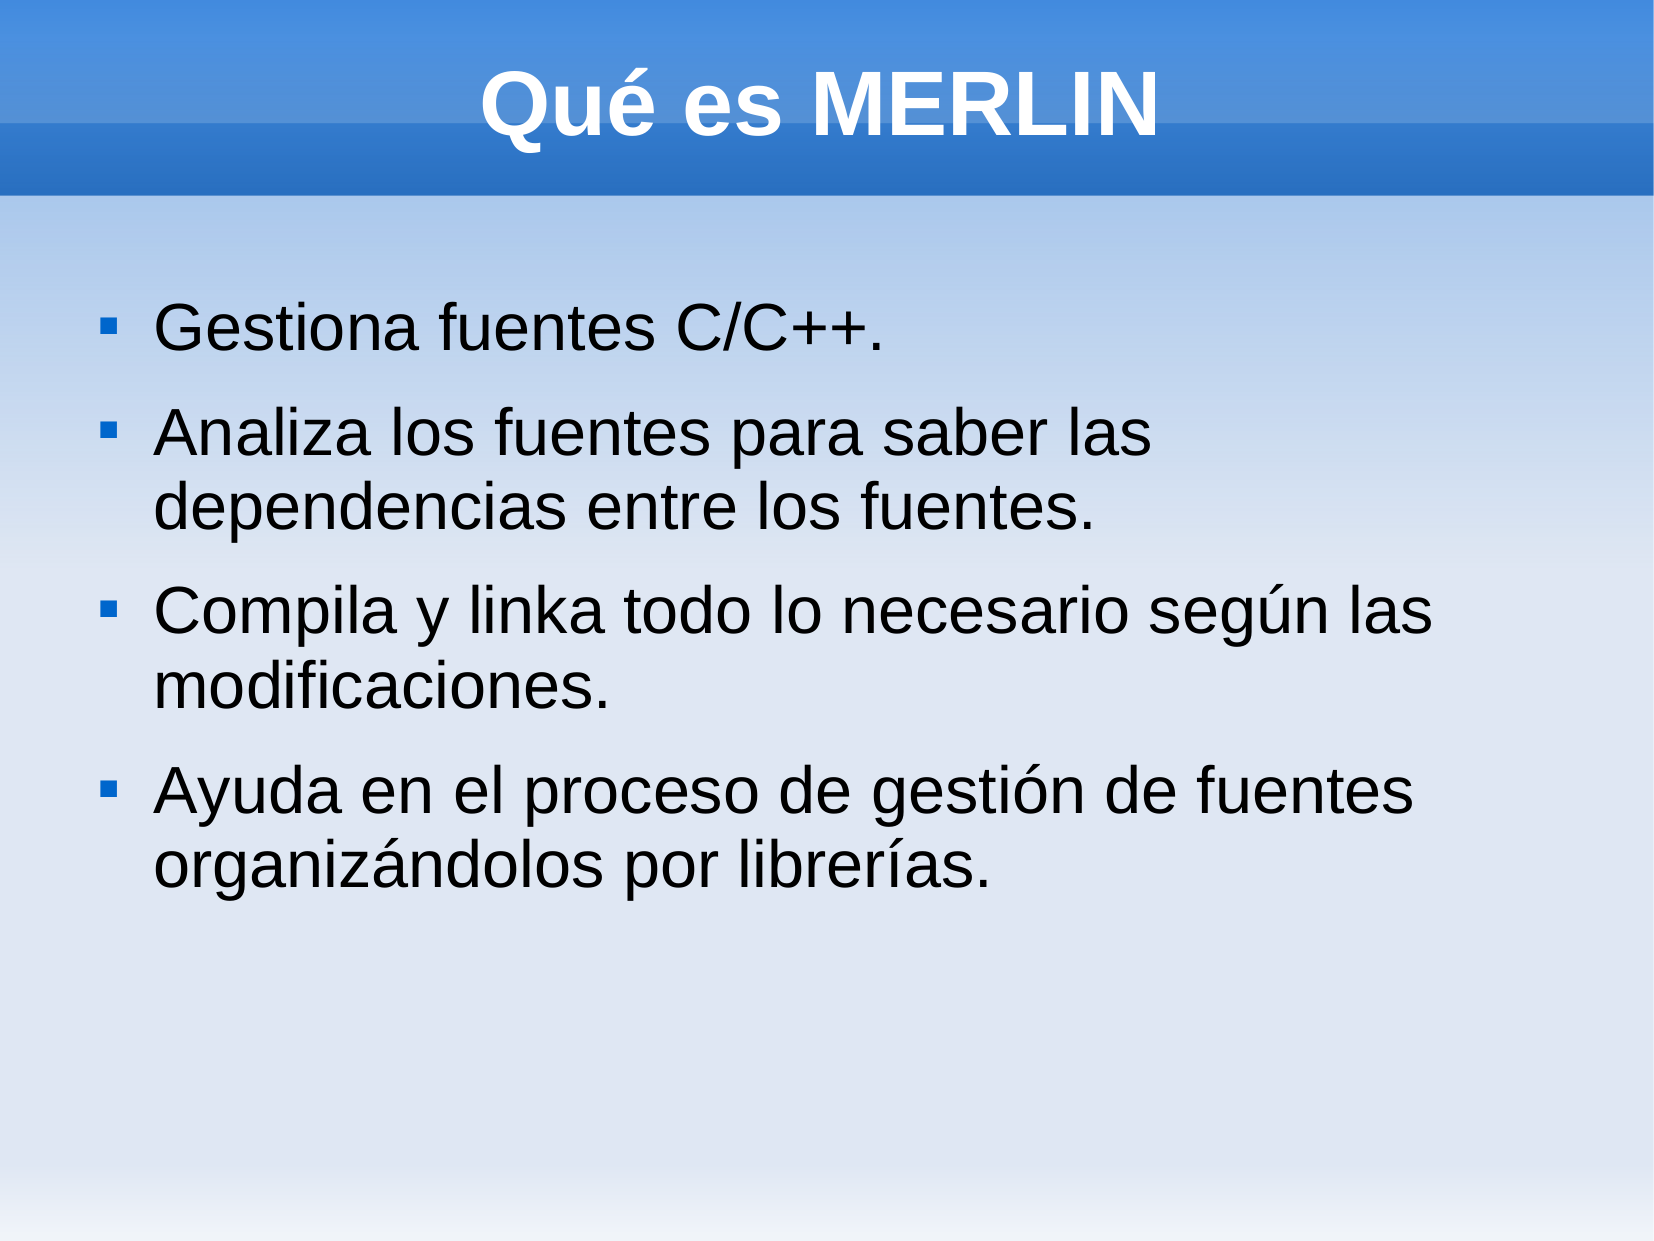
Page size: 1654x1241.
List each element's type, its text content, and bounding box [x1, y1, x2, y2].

picture [0, 0, 1654, 1241]
title Qué es MERLIN [76, 0, 1565, 208]
list Gestiona fuentes C/C++. Analiza los fuentes para saber las dependencias entre los fuentes. Compila y linka todo lo necesario según las modificaciones. Ayuda en el proceso de gestión de fuentes organizándolos por librerías. [82, 290, 1571, 1094]
